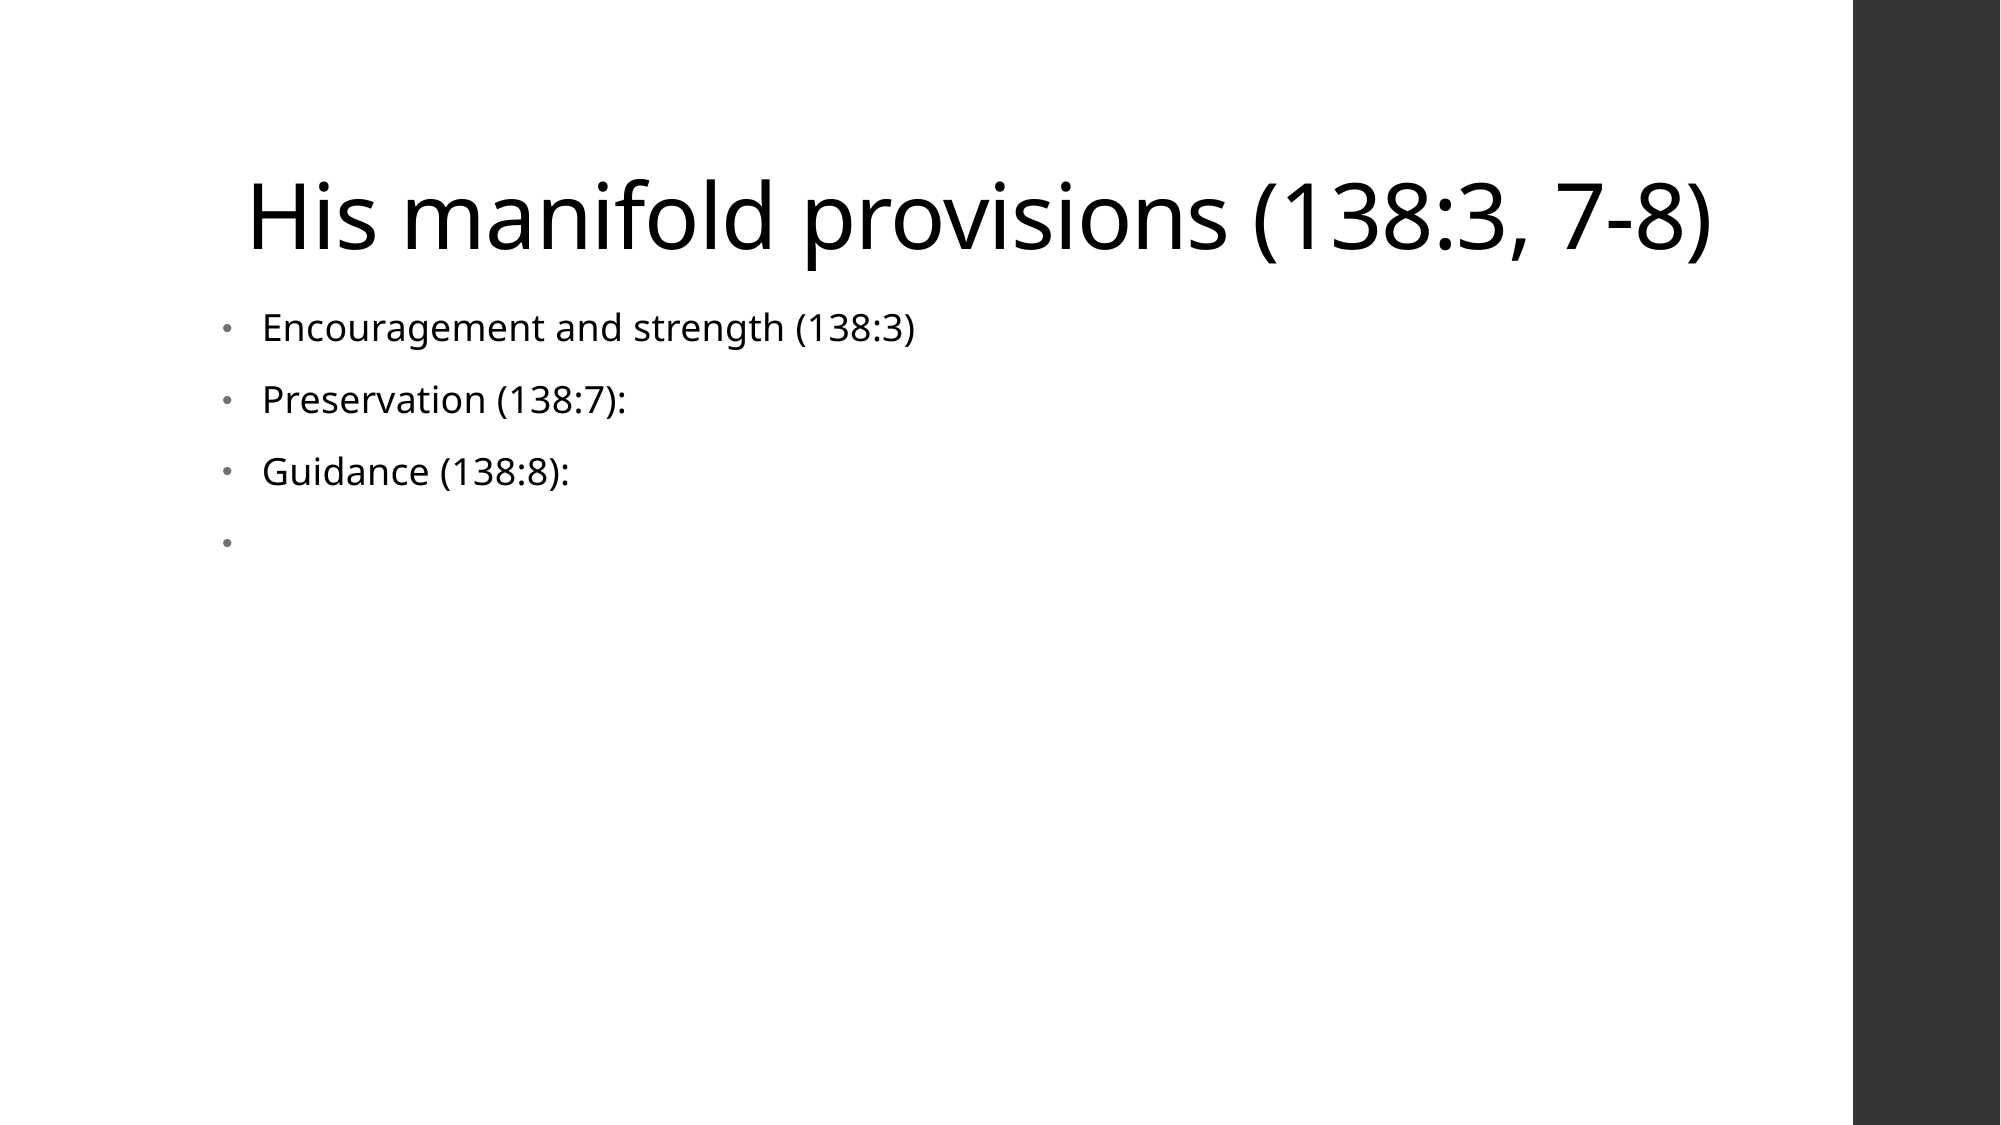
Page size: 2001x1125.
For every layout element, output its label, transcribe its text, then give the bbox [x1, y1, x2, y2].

list Encouragement and strength (138:3) Preservation (138:7): Guidance (138:8): [206, 299, 1617, 1014]
title His manifold provisions (138:3, 7-8) [206, 60, 1797, 278]
